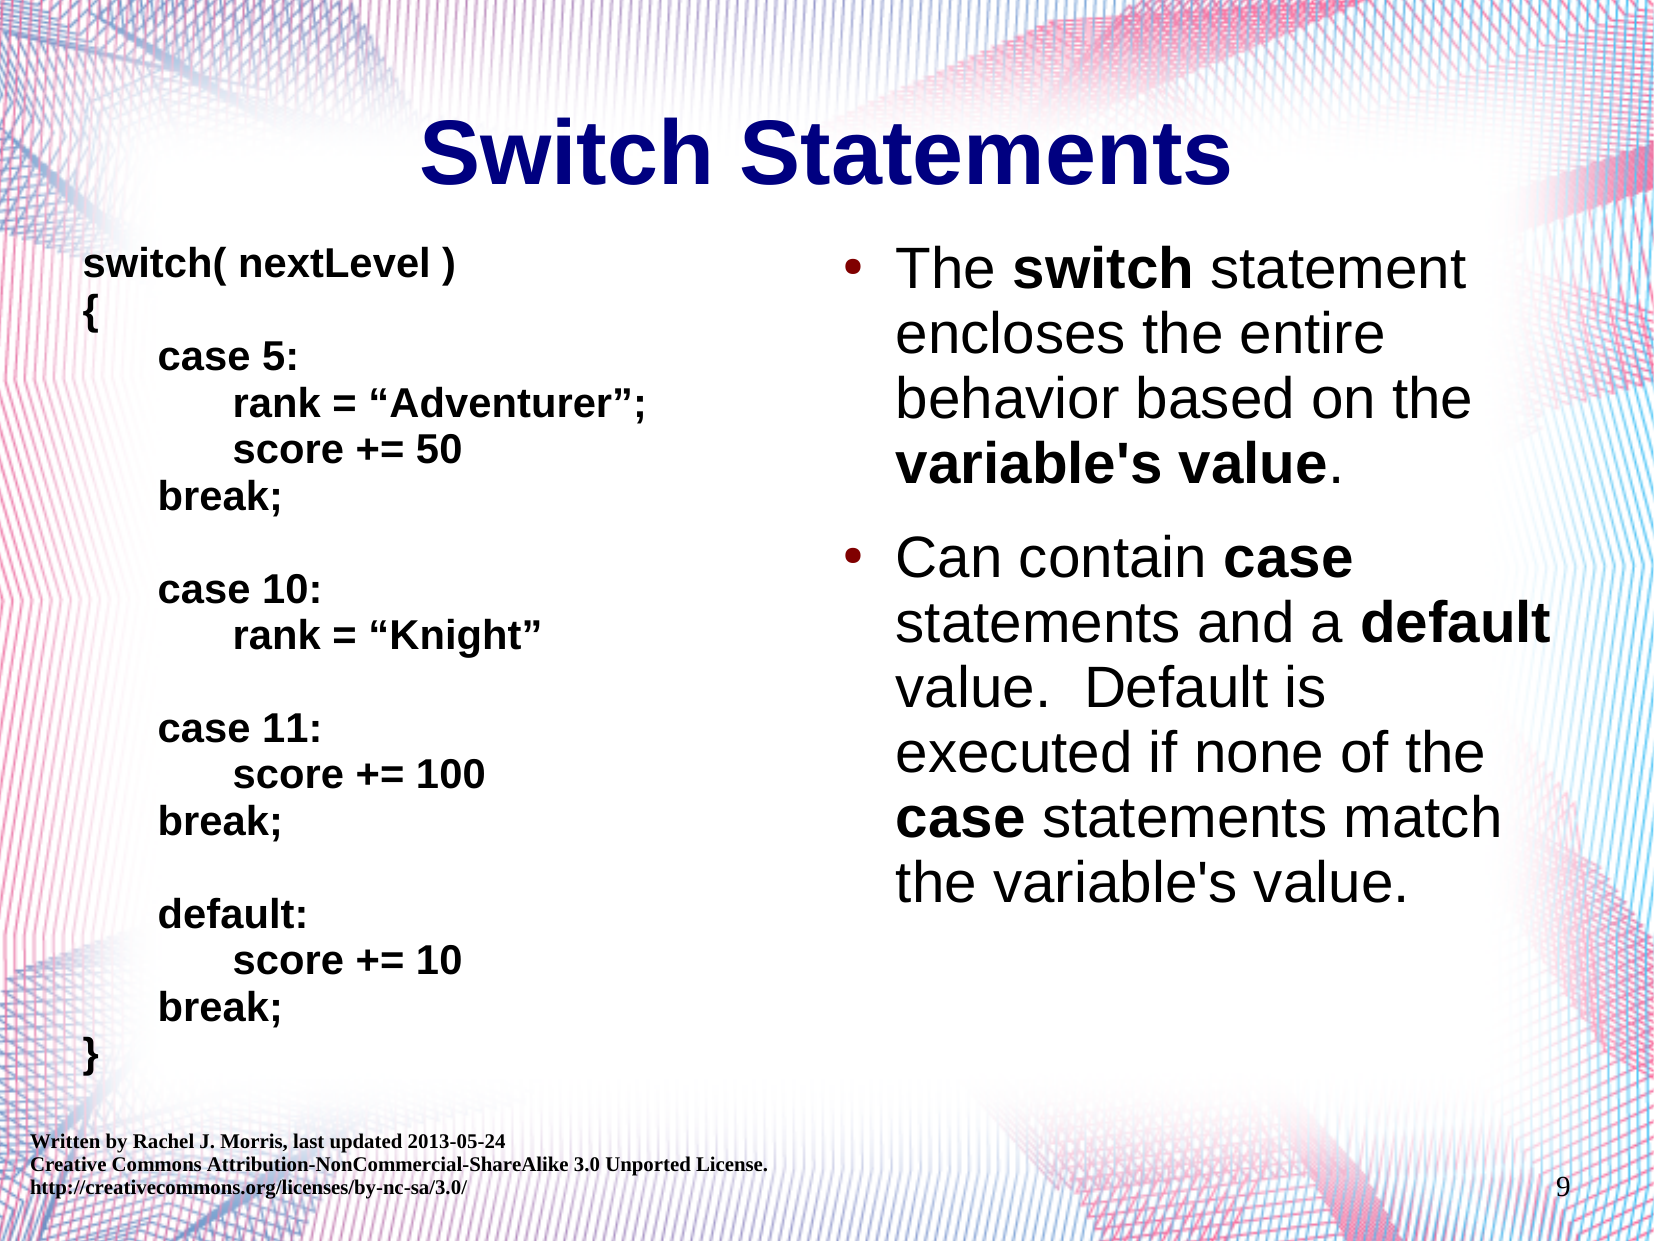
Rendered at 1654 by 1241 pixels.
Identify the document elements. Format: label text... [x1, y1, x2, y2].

picture [0, 0, 1654, 1241]
list The switch statement encloses the entire behavior based on the variable's value. Can contain case statements and a default value. Default is executed if none of the case statements match the variable's value. [825, 235, 1568, 1006]
list switch( nextLevel ) { case 5: rank = “Adventurer”; score += 50 break; case 10: rank = “Knight” case 11: score += 100 break; default: score += 10 break; } [82, 240, 826, 1077]
title Switch Statements [82, 49, 1571, 257]
